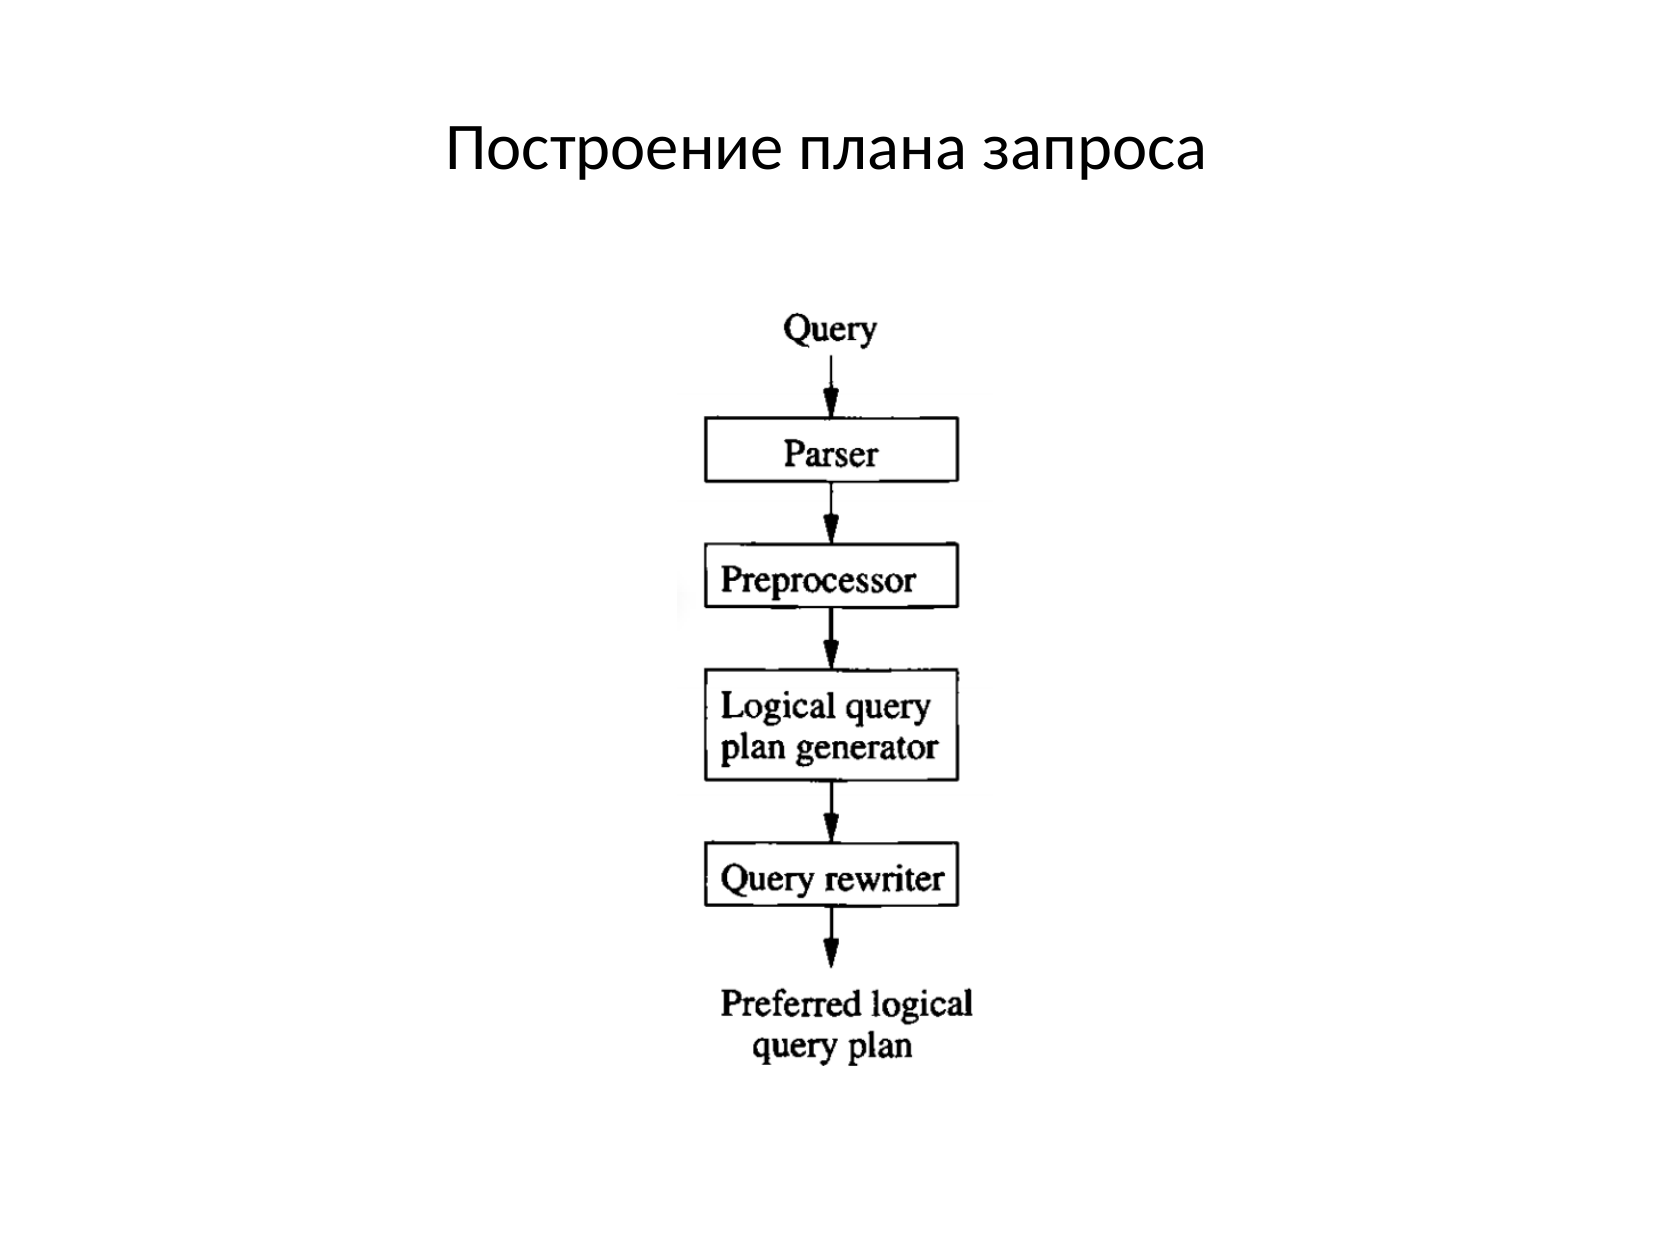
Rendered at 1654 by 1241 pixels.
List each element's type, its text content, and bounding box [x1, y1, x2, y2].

title Построение плана запроса [82, 49, 1571, 257]
picture [677, 297, 993, 1091]
